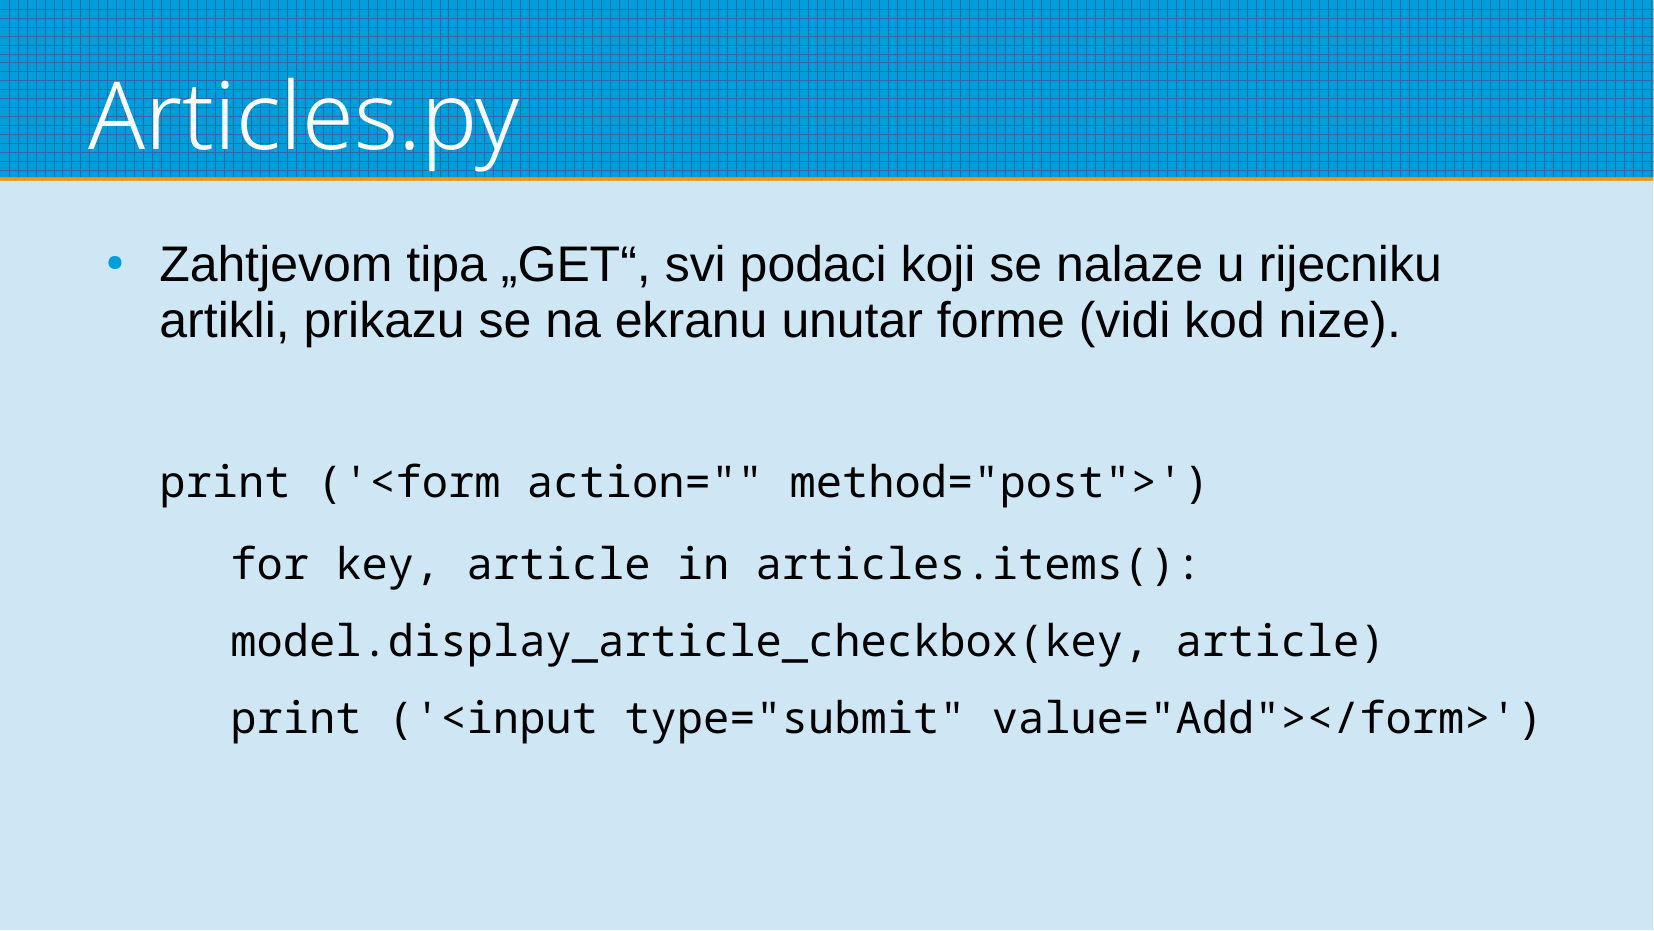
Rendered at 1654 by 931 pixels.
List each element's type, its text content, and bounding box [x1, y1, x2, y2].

title Articles.py [88, 14, 1565, 178]
list Zahtjevom tipa „GET“, svi podaci koji se nalaze u rijecniku artikli, prikazu se na ekranu unutar forme (vidi kod nize). print ('<form action="" method="post">') for key, article in articles.items(): model.display_article_checkbox(key, article) print ('<input type="submit" value="Add"></form>') [88, 236, 1565, 813]
